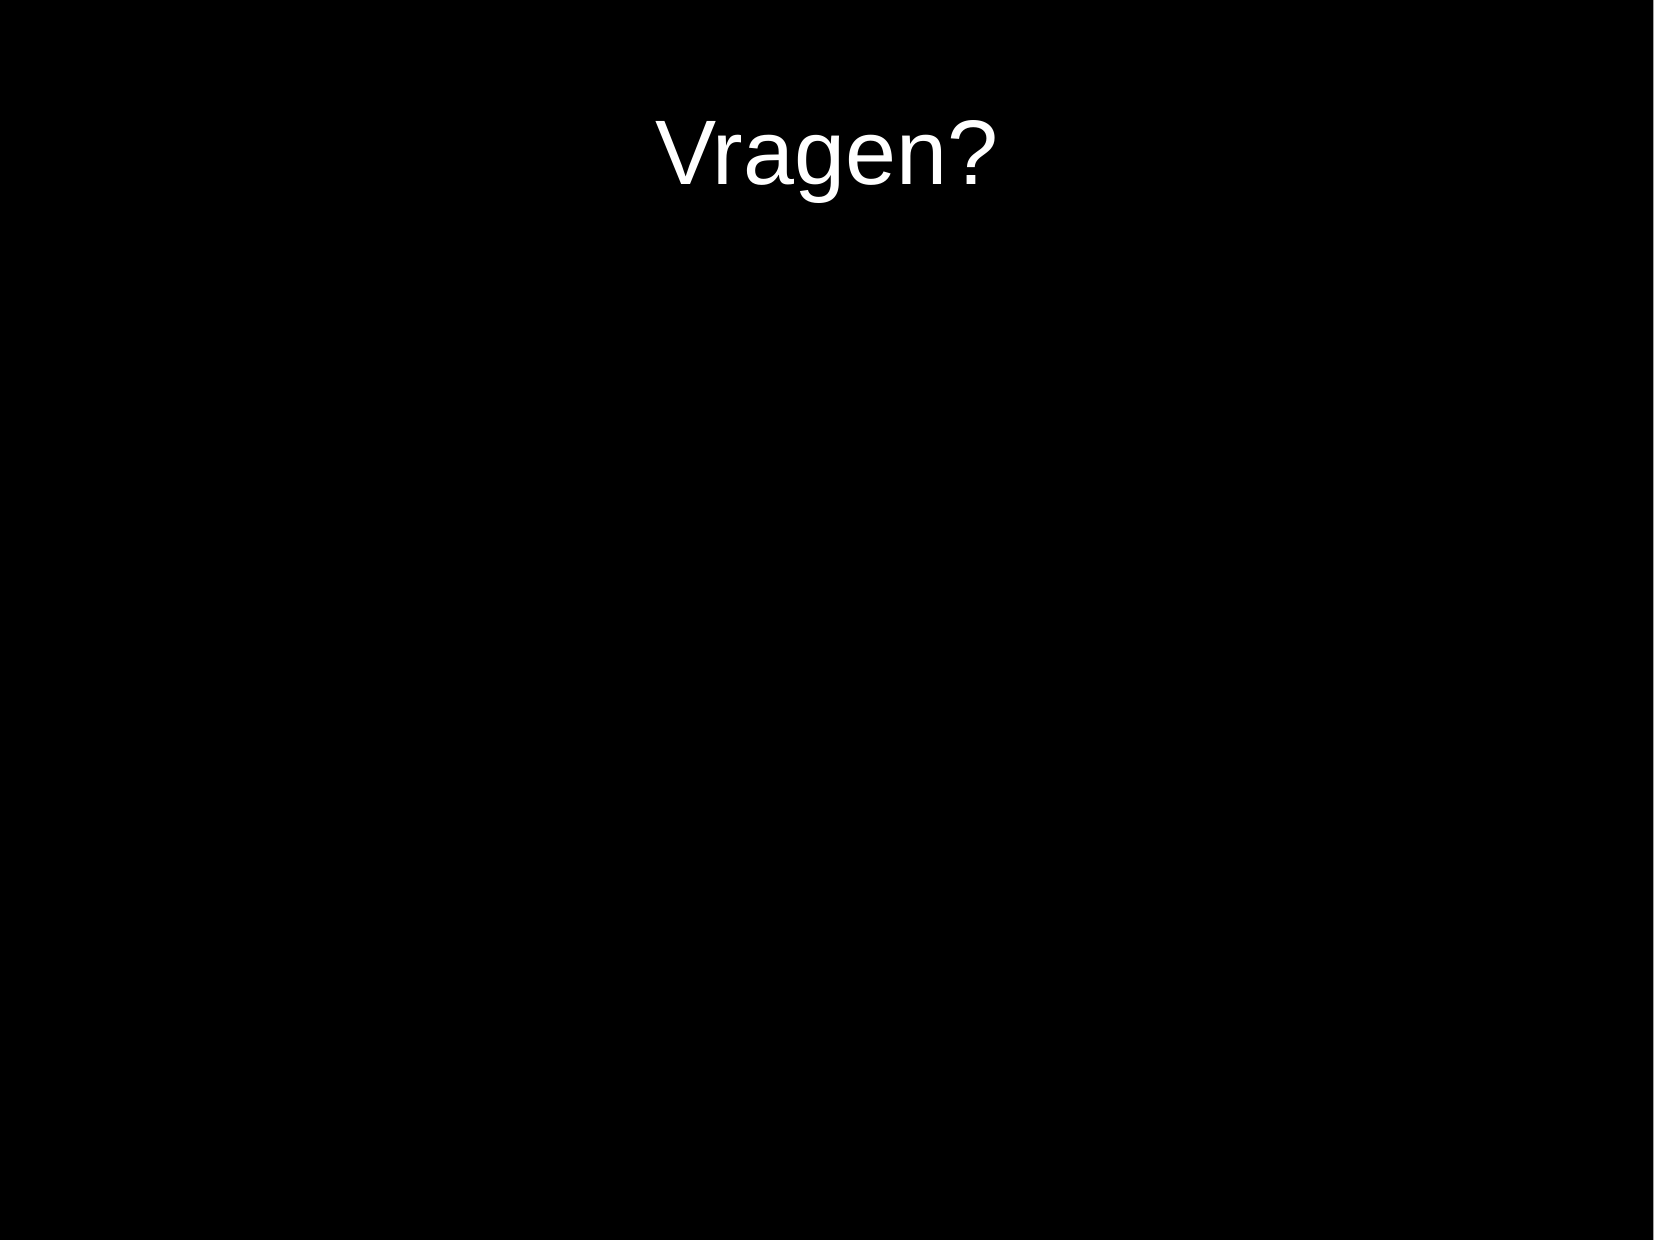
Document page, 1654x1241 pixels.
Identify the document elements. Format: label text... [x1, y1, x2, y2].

title Vragen? [82, 56, 1571, 250]
